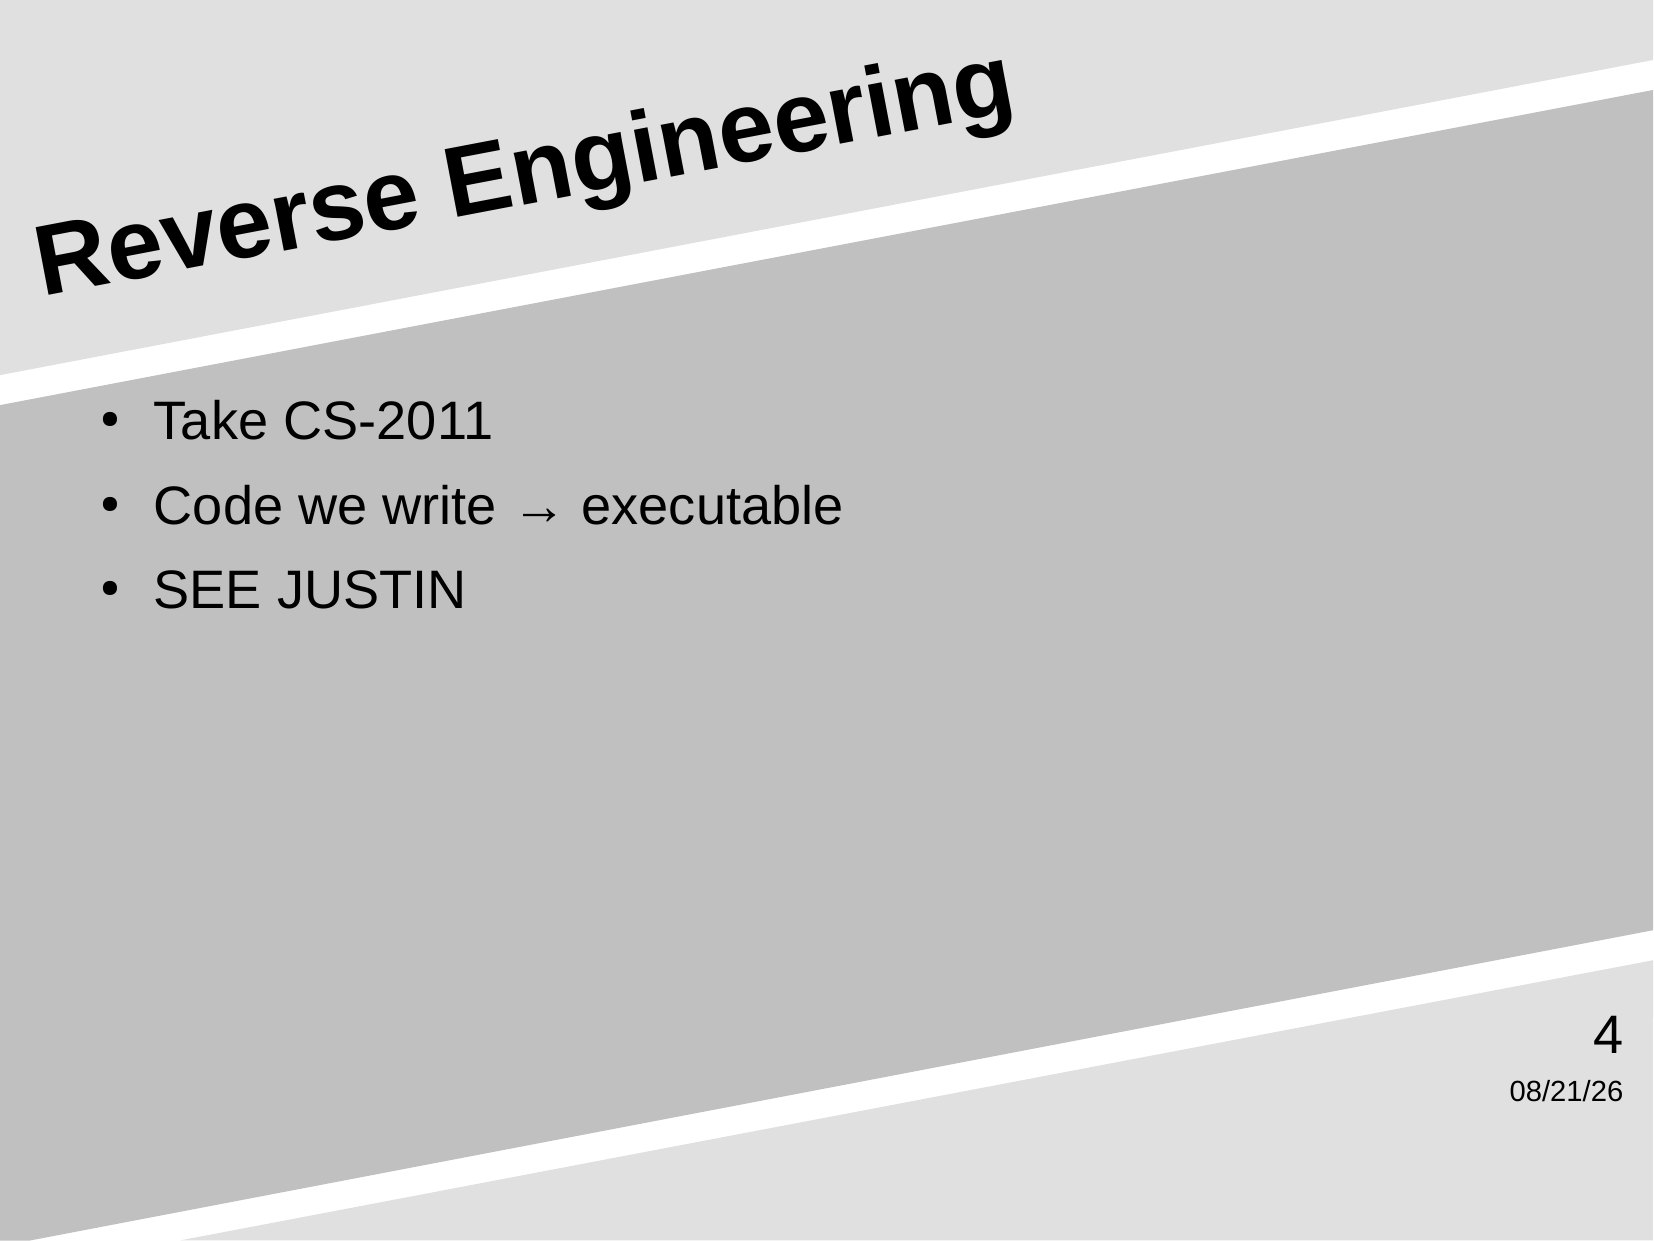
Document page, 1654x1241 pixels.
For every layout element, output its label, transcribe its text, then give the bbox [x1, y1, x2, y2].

title Reverse Engineering [17, 0, 1518, 365]
list Take CS-2011 Code we write → executable SEE JUSTIN [82, 390, 1538, 1036]
